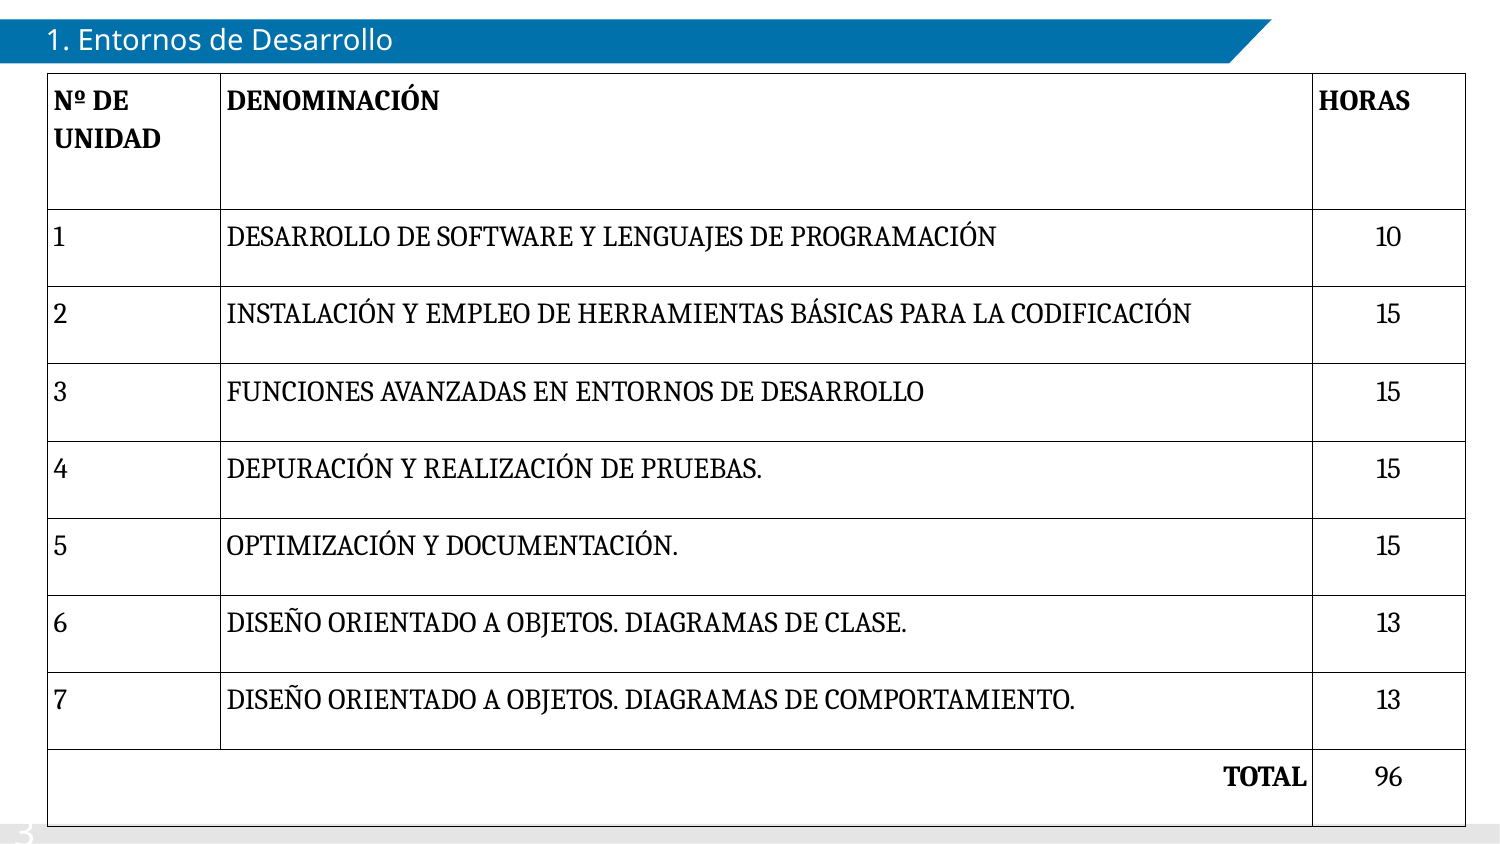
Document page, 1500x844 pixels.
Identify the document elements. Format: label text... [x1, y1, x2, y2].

table_cell 10 [1313, 210, 1465, 286]
slide_number <número> [0, 802, 89, 844]
table_cell 15 [1313, 519, 1465, 595]
table_cell OPTIMIZACIÓN Y DOCUMENTACIÓN. [221, 519, 1312, 595]
table_cell 4 [48, 442, 220, 518]
table_cell DESARROLLO DE SOFTWARE Y LENGUAJES DE PROGRAMACIÓN [221, 210, 1312, 286]
table_header Horas [1313, 74, 1465, 209]
table_cell DISEÑO ORIENTADO A OBJETOS. DIAGRAMAS DE COMPORTAMIENTO. [221, 673, 1312, 749]
table_cell 7 [48, 673, 220, 749]
table_cell 15 [1313, 442, 1465, 518]
table_cell DISEÑO ORIENTADO A OBJETOS. DIAGRAMAS DE CLASE. [221, 596, 1312, 672]
table_header Denominación [221, 74, 1312, 209]
table_cell 15 [1313, 287, 1465, 363]
table_cell 3 [48, 364, 220, 441]
table_cell DEPURACIÓN Y REALIZACIÓN DE PRUEBAS. [221, 442, 1312, 518]
table_cell 96 [1313, 750, 1465, 826]
table_cell INSTALACIÓN Y EMPLEO DE HERRAMIENTAS BÁSICAS PARA LA CODIFICACIÓN [221, 287, 1312, 363]
table_cell 2 [48, 287, 220, 363]
table_cell 6 [48, 596, 220, 672]
table_cell Total [48, 750, 1312, 826]
table_cell 13 [1313, 673, 1465, 749]
table_cell 13 [1313, 596, 1465, 672]
table_header Nº de Unidad [48, 74, 220, 209]
title 1. Entornos de Desarrollo [29, 18, 1227, 63]
table_cell 15 [1313, 364, 1465, 441]
table_cell 5 [48, 519, 220, 595]
table_cell FUNCIONES AVANZADAS EN ENTORNOS DE DESARROLLO [221, 364, 1312, 441]
table_cell 1 [48, 210, 220, 286]
